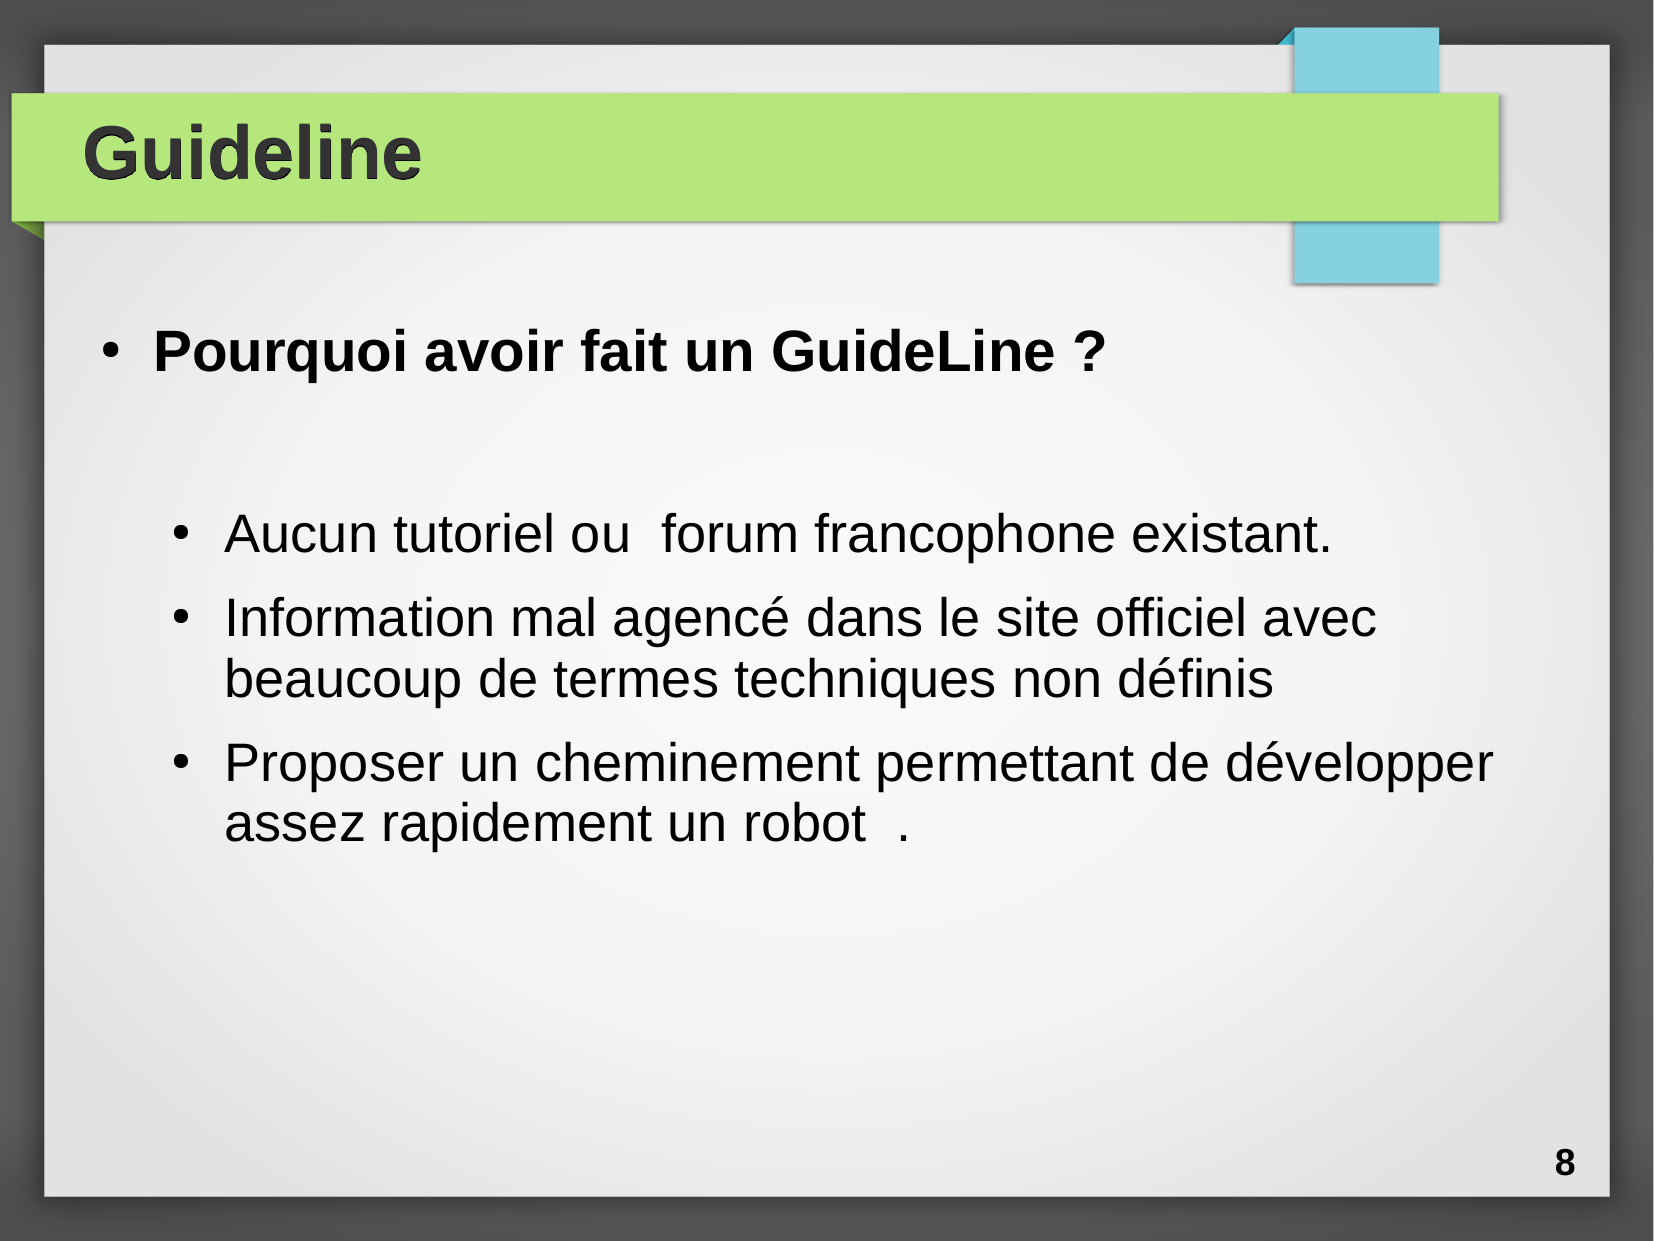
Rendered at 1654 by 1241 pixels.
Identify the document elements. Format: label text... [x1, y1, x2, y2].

picture [0, 0, 1654, 1241]
title Guideline [82, 49, 1571, 257]
list Pourquoi avoir fait un GuideLine ? Aucun tutoriel ou forum francophone existant. Information mal agencé dans le site officiel avec beaucoup de termes techniques non définis Proposer un cheminement permettant de développer assez rapidement un robot . [82, 318, 1530, 1046]
text_box <numéro> [1540, 1133, 1654, 1205]
